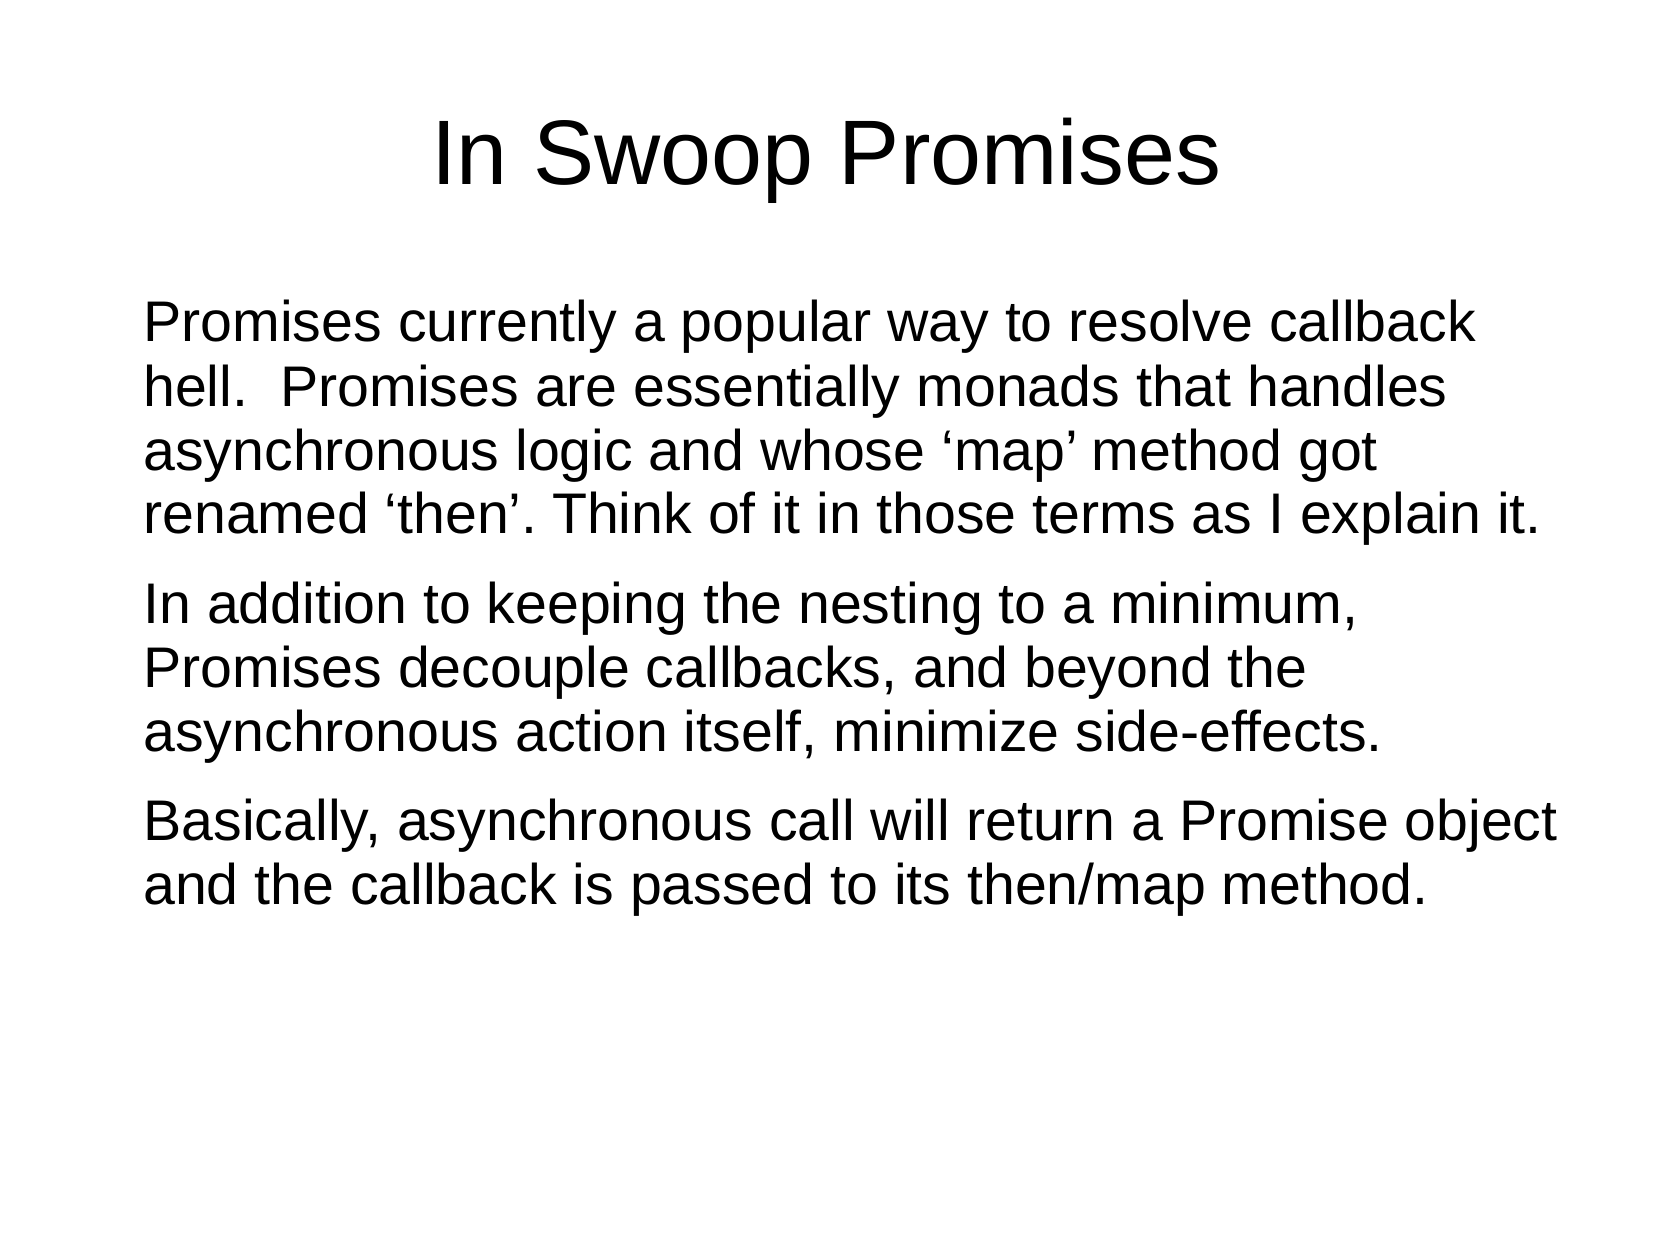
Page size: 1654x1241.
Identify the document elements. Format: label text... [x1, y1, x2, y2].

title In Swoop Promises [82, 49, 1571, 257]
list Promises currently a popular way to resolve callback hell. Promises are essentially monads that handles asynchronous logic and whose ‘map’ method got renamed ‘then’. Think of it in those terms as I explain it. In addition to keeping the nesting to a minimum, Promises decouple callbacks, and beyond the asynchronous action itself, minimize side-effects. Basically, asynchronous call will return a Promise object and the callback is passed to its then/map method. [82, 290, 1571, 1010]
